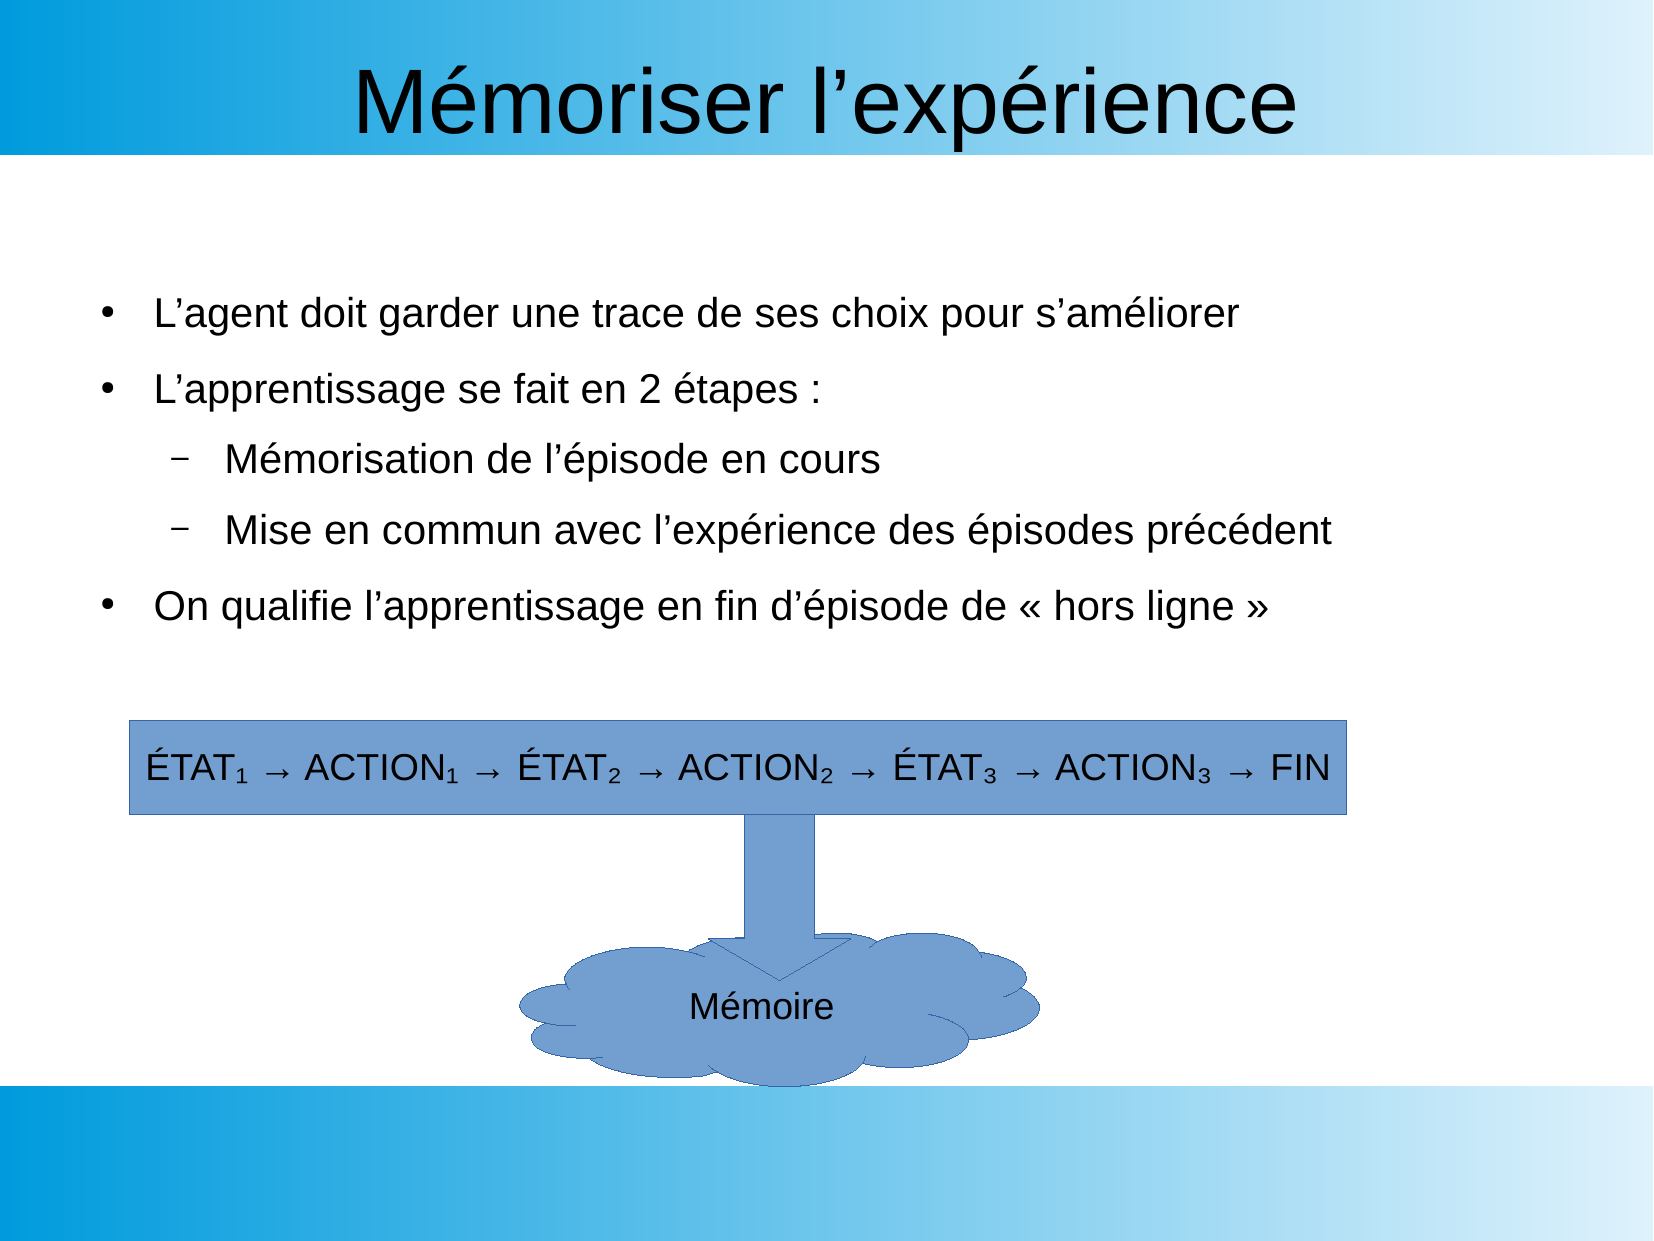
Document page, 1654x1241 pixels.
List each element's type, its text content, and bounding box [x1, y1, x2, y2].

list L’agent doit garder une trace de ses choix pour s’améliorer L’apprentissage se fait en 2 étapes : Mémorisation de l’épisode en cours Mise en commun avec l’expérience des épisodes précédent On qualifie l’apprentissage en fin d’épisode de « hors ligne » [82, 290, 1571, 497]
text_box ÉTAT₁ → ACTION₁ → ÉTAT₂ → ACTION₂ → ÉTAT₃ → ACTION₃ → FIN [129, 720, 1347, 815]
text_box [708, 814, 851, 981]
title Mémoriser l’expérience [82, 49, 1571, 155]
text_box Mémoire [519, 933, 1040, 1087]
